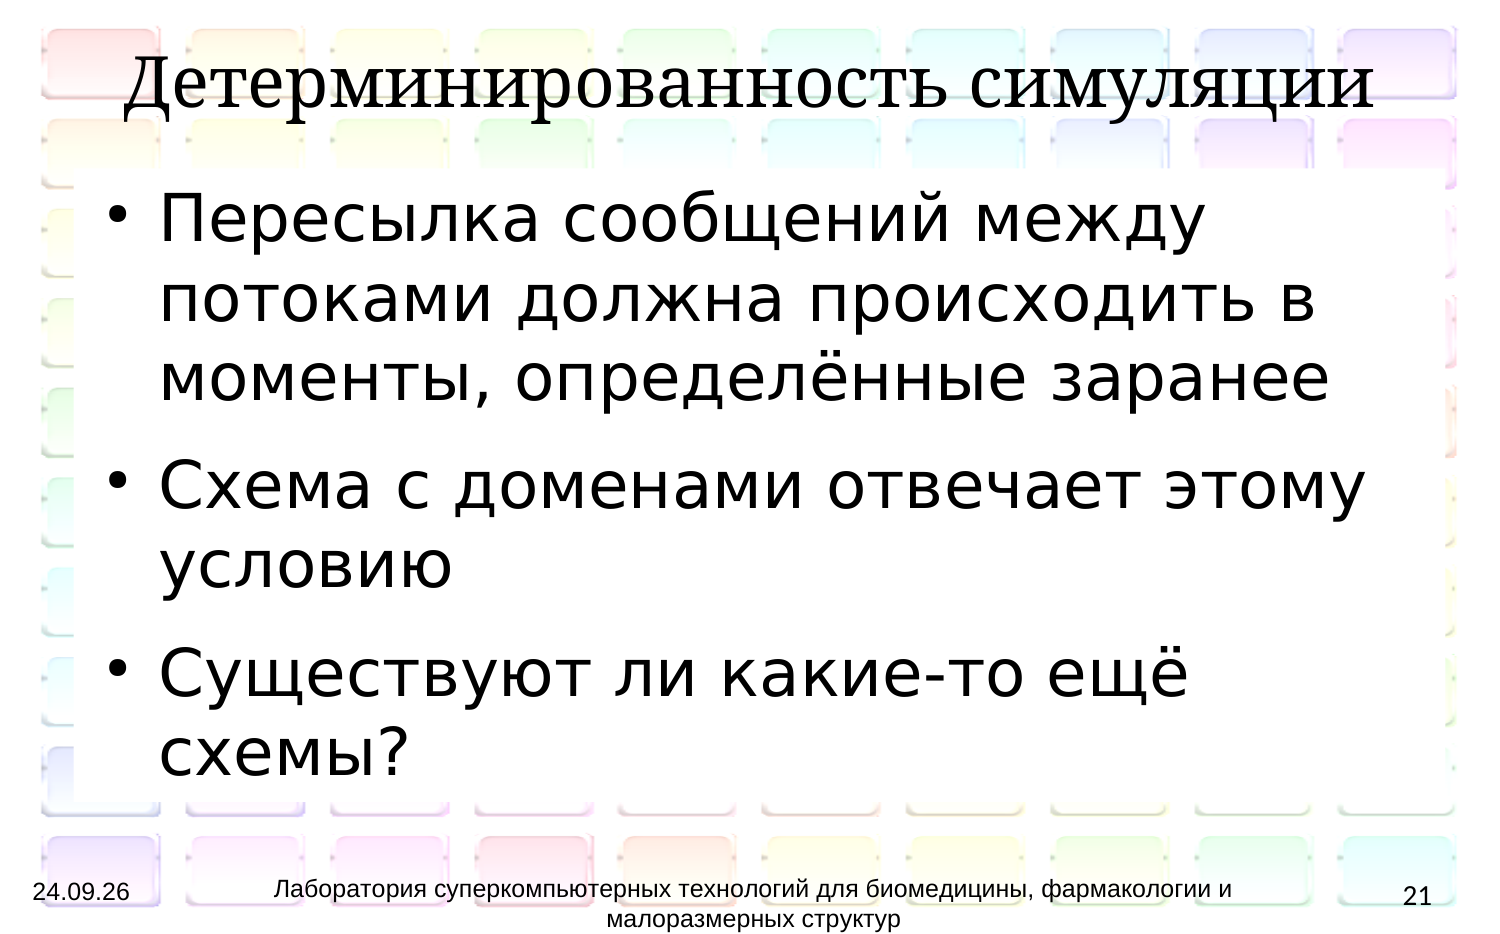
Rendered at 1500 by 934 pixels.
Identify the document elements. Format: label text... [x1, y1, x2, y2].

picture [0, 0, 1500, 934]
text_box 14.04.14 [17, 868, 184, 918]
title Детерминированность симуляции [75, 1, 1426, 158]
text_box Лаборатория суперкомпьютерных технологий для биомедицины, фармакологии и малоразмерных структур [171, 864, 1338, 915]
list Пересылка сообщений между потоками должна происходить в моменты, определённые заранее Схема с доменами отвечает этому условию Существуют ли какие-то ещё схемы? [73, 168, 1446, 802]
text_box <номер> [1387, 868, 1473, 918]
